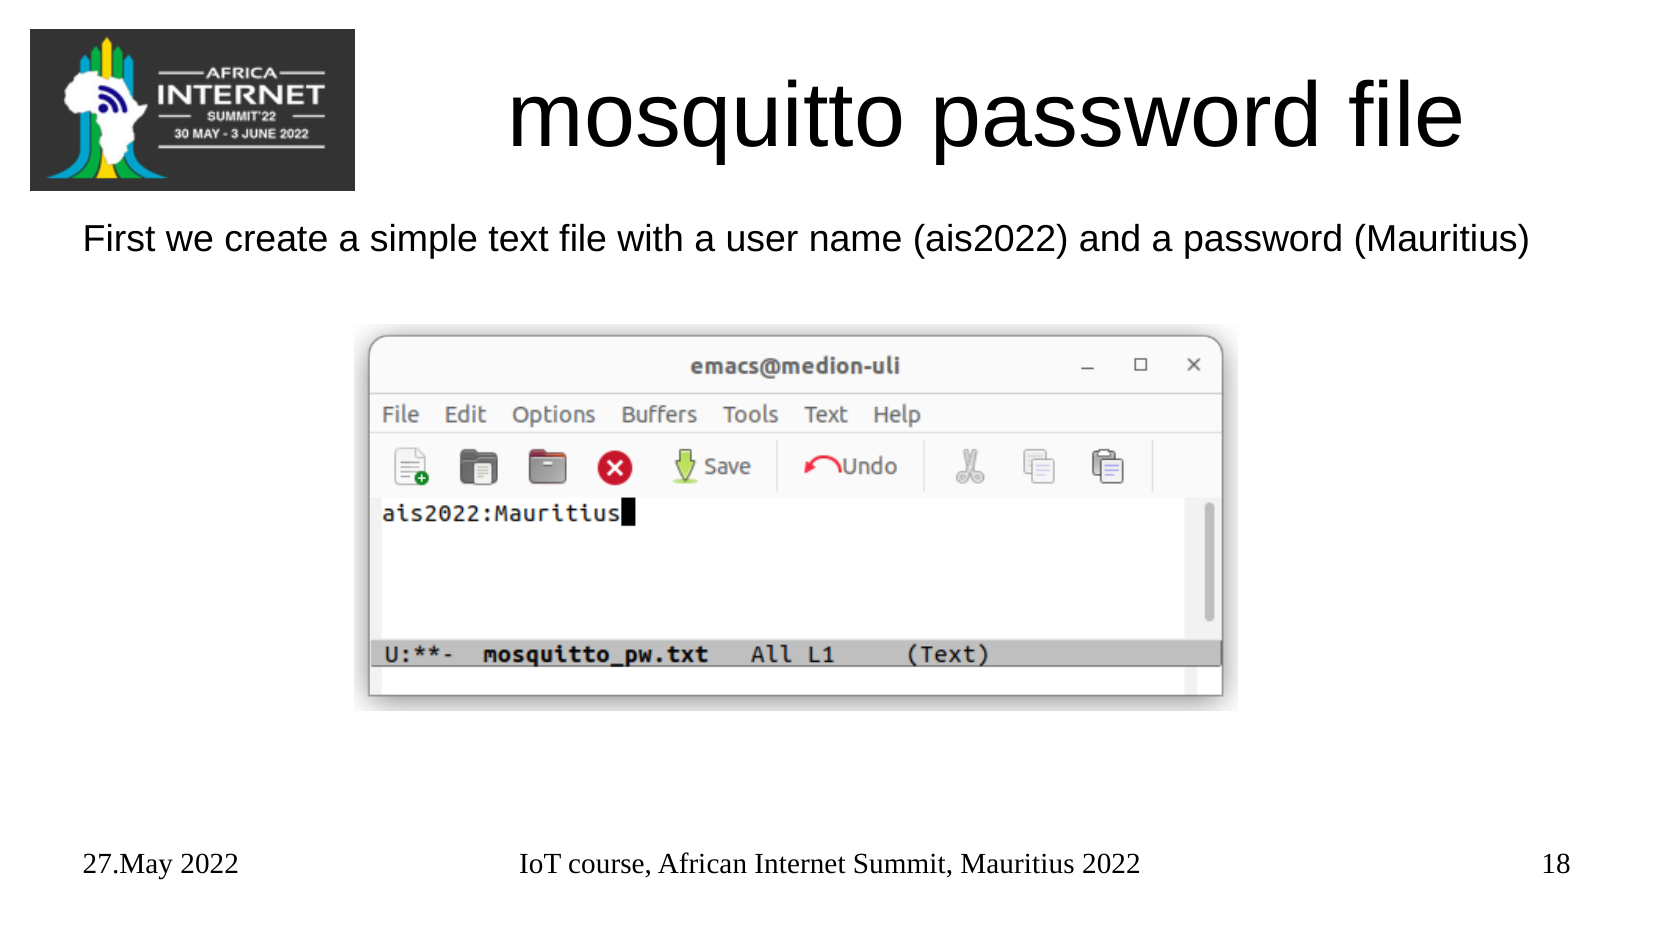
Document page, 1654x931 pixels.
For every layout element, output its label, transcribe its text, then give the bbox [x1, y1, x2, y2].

picture [354, 324, 1238, 711]
list First we create a simple text file with a user name (ais2022) and a password (Mauritius) [82, 217, 1571, 758]
title mosquitto password file [403, 37, 1571, 193]
picture [30, 29, 355, 191]
